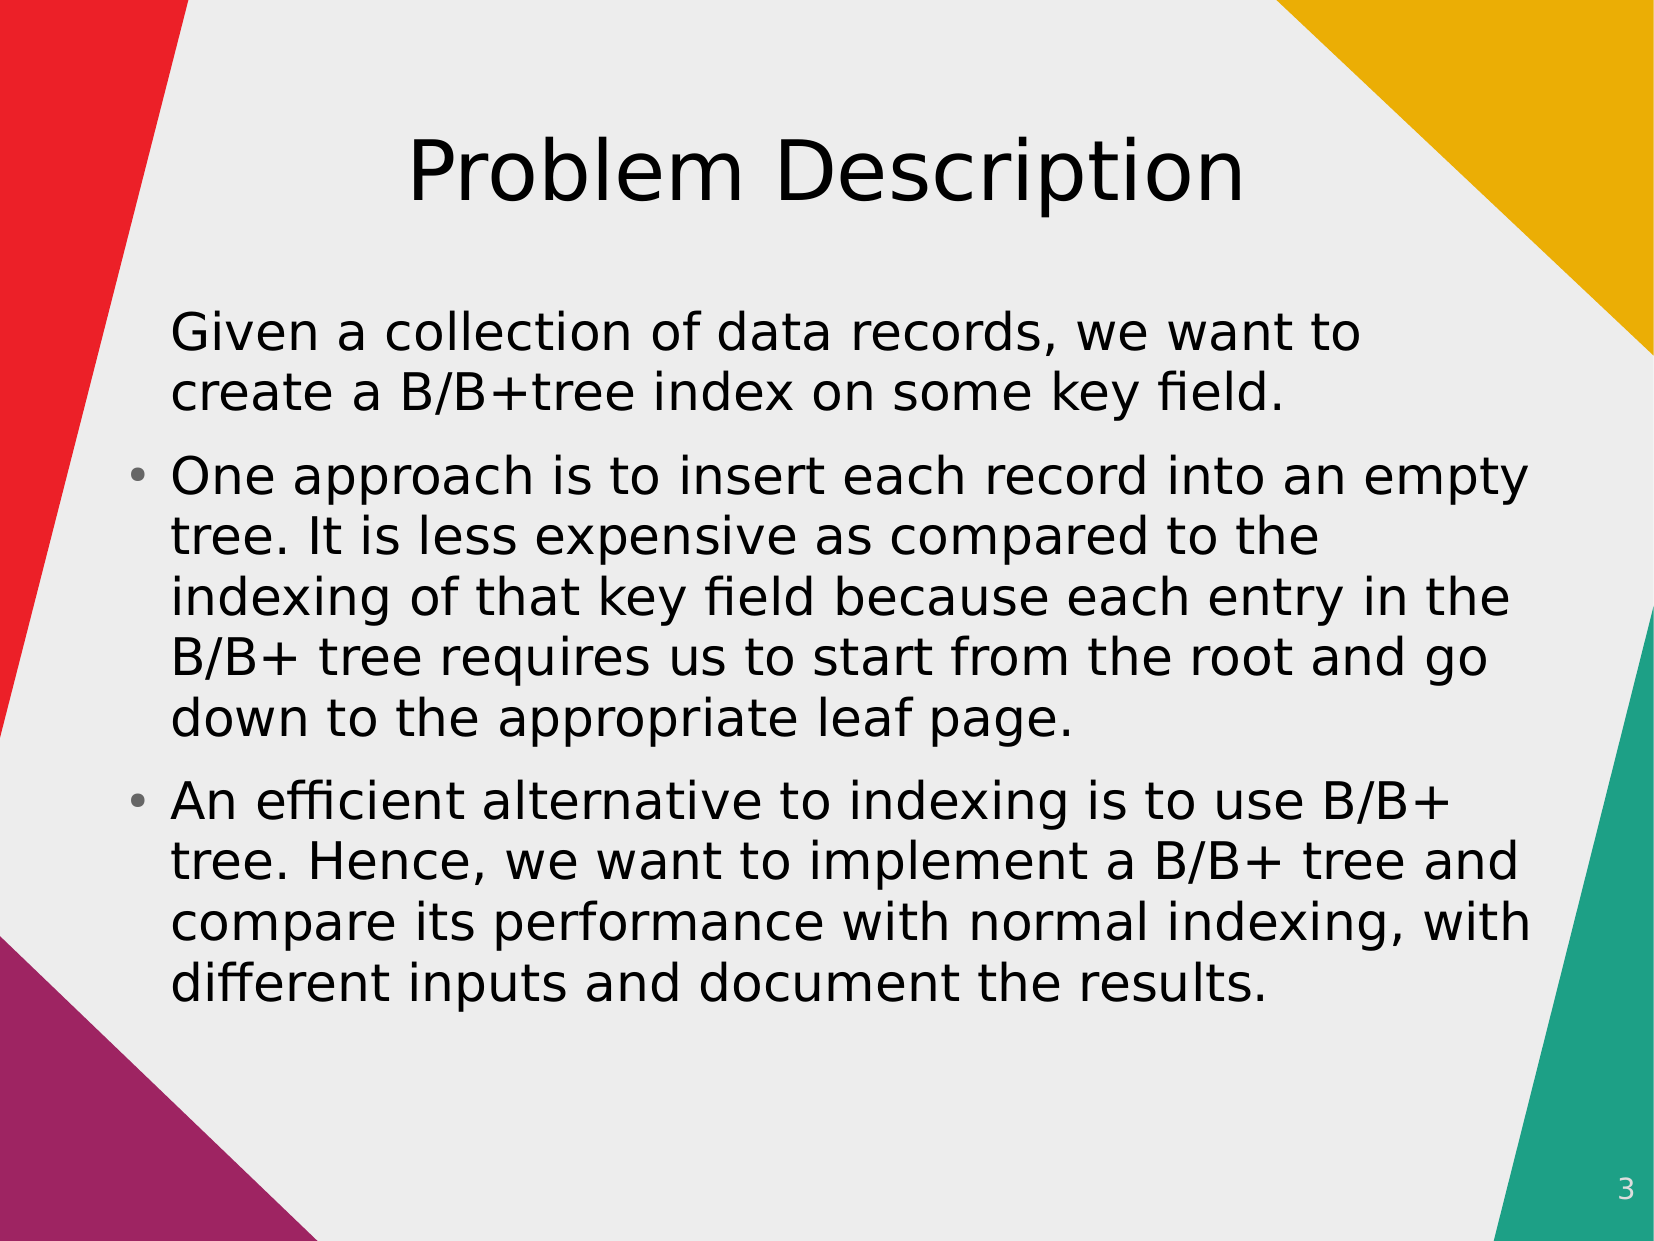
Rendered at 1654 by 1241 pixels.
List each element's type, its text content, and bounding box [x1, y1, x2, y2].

title Problem Description [114, 73, 1539, 271]
list Given a collection of data records, we want to create a B/B+tree index on some key field. One approach is to insert each record into an empty tree. It is less expensive as compared to the indexing of that key field because each entry in the B/B+ tree requires us to start from the root and go down to the appropriate leaf page. An efficient alternative to indexing is to use B/B+ tree. Hence, we want to implement a B/B+ tree and compare its performance with normal indexing, with different inputs and document the results. [114, 302, 1539, 1033]
